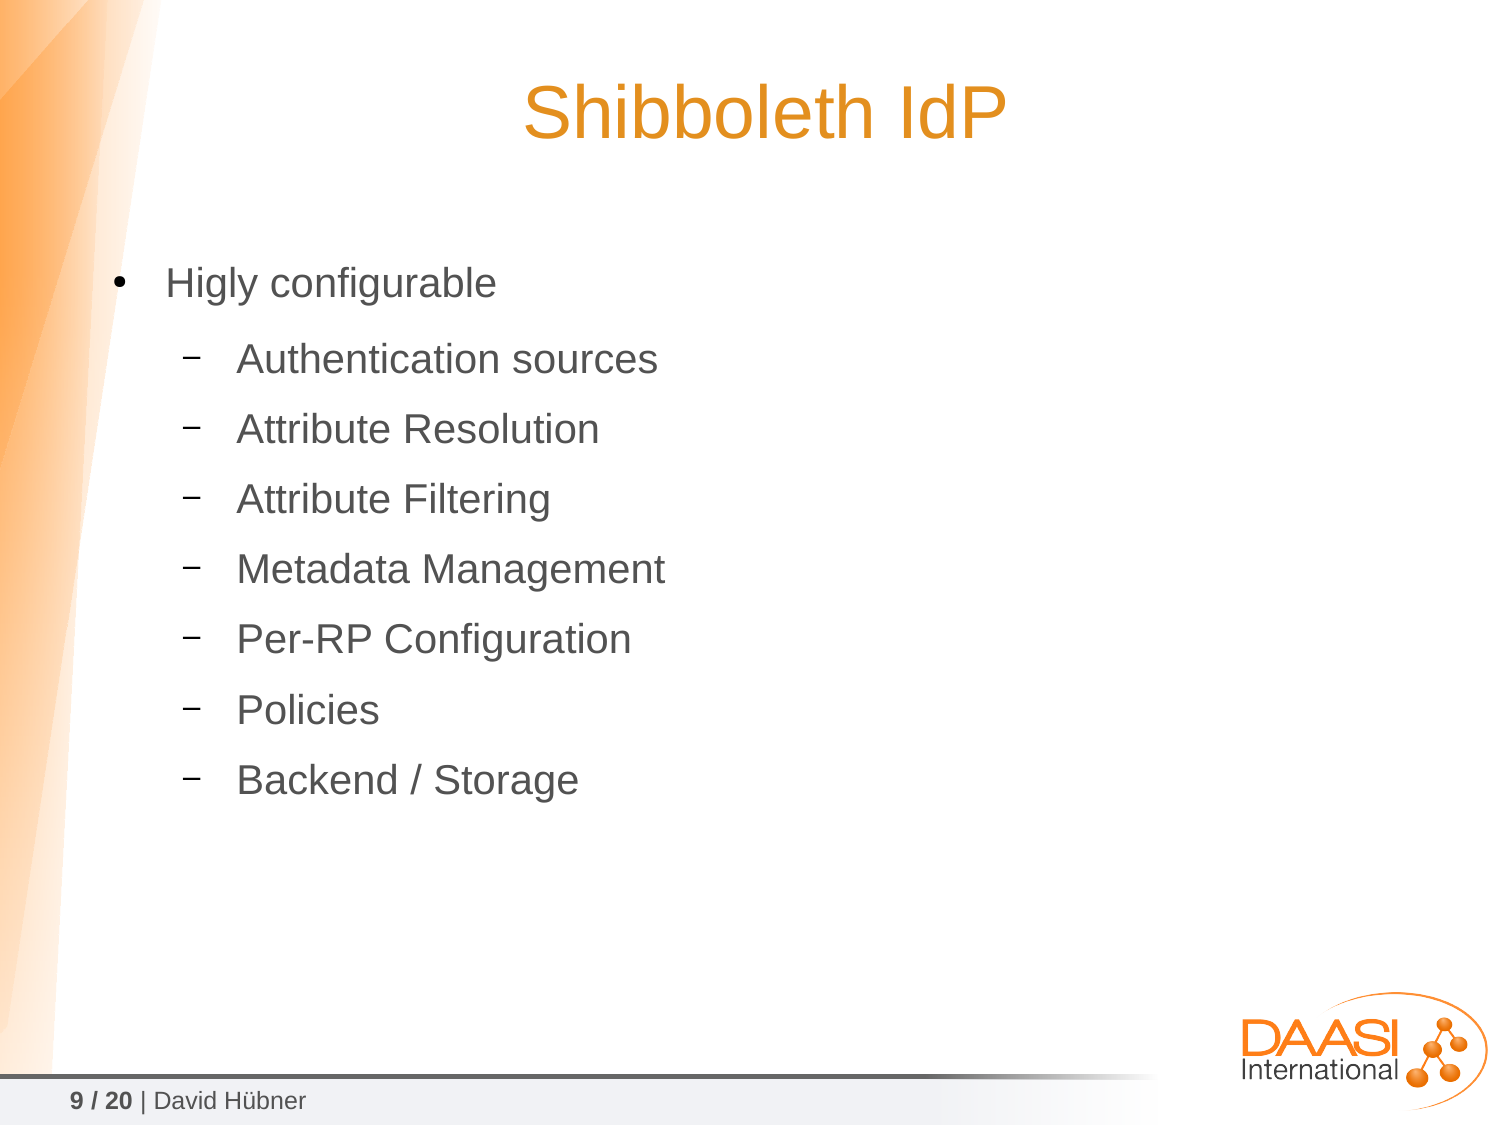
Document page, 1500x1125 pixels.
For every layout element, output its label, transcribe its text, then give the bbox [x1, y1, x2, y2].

picture [1240, 992, 1500, 1111]
list Higly configurable Authentication sources Attribute Resolution Attribute Filtering Metadata Management Per-RP Configuration Policies Backend / Storage [94, 259, 1441, 945]
title Shibboleth IdP [91, 48, 1441, 178]
